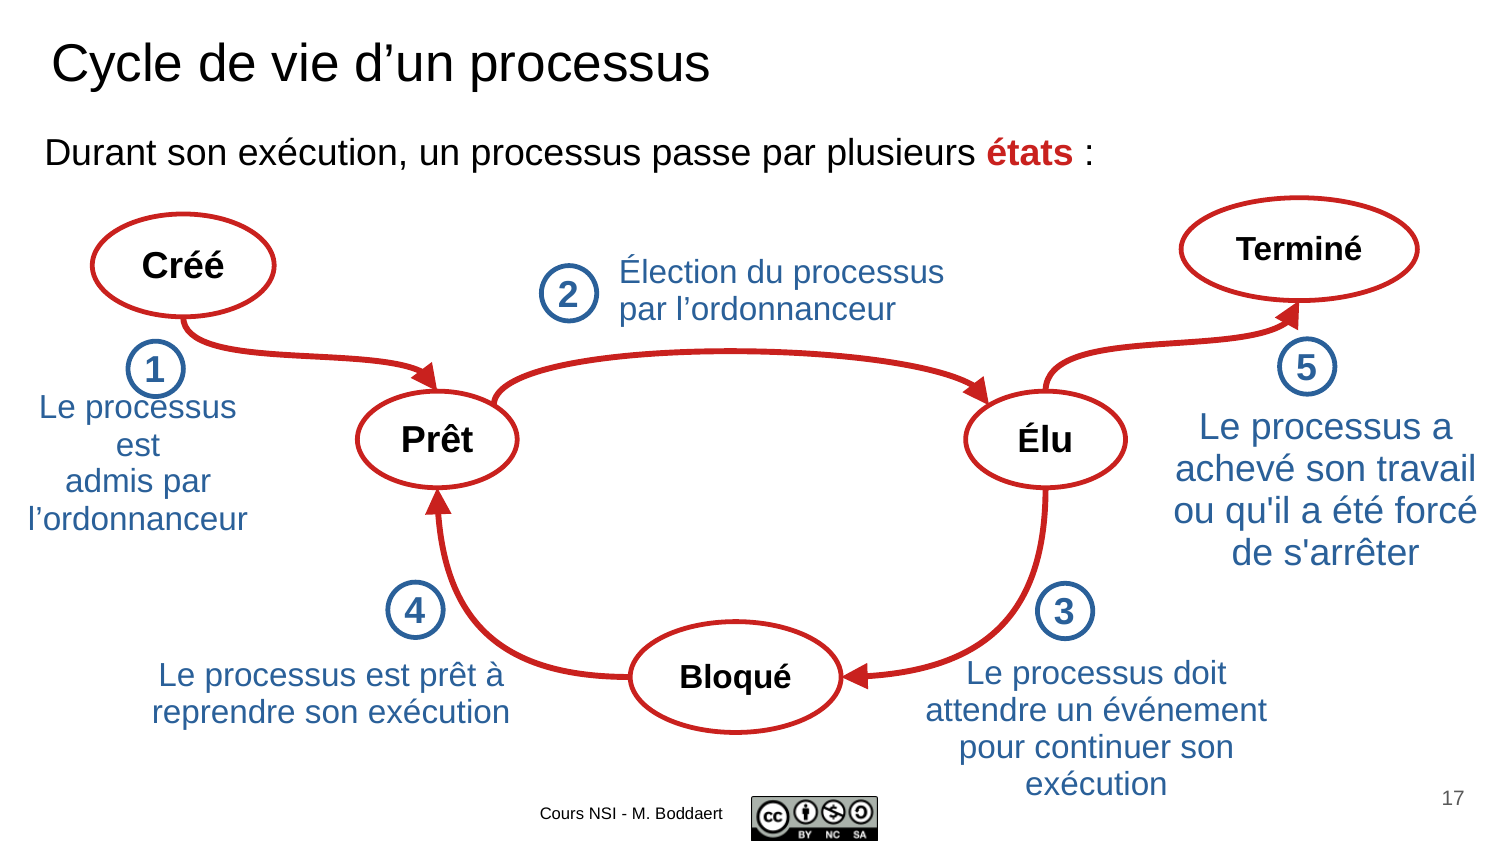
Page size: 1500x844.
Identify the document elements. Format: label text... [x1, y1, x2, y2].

text_box Le processus est prêt à reprendre son exécution [137, 636, 538, 751]
text_box Le processus a achevé son travail ou qu'il a été forcé de s'arrêter [1151, 373, 1500, 606]
text_box 3 [1039, 628, 1063, 642]
text_box Élu [965, 391, 1126, 488]
text_box 4 [389, 626, 399, 636]
text_box Créé [92, 213, 275, 317]
text_box Terminé [1181, 197, 1418, 301]
text_box Prêt [357, 391, 518, 488]
text_box 4 [432, 626, 442, 636]
text_box 5 [1282, 342, 1332, 373]
text_box 1 [129, 385, 182, 400]
picture [751, 796, 878, 841]
text_box 4 [430, 582, 442, 593]
title Cycle de vie d’un processus [51, 13, 1449, 108]
text_box 4 [391, 585, 440, 635]
text_box 2 [544, 269, 594, 318]
text_box 2 [543, 310, 595, 325]
slide_number <numéro> [1389, 764, 1480, 830]
text_box 3 [1067, 628, 1091, 642]
text_box 2 [543, 265, 556, 276]
text_box 1 [129, 341, 142, 353]
text_box Bloqué [630, 621, 842, 733]
text_box 2 [582, 265, 595, 276]
text_box 4 [389, 582, 402, 593]
text_box 1 [170, 341, 182, 352]
text_box 3 [1040, 586, 1090, 636]
text_box 3 [1039, 583, 1051, 594]
text_box 5 [1322, 339, 1333, 349]
text_box 3 [1079, 583, 1091, 594]
text_box 5 [1281, 339, 1293, 350]
text_box Élection du processus par l’ordonnanceur [604, 245, 1010, 339]
text_box Durant son exécution, un processus passe par plusieurs états : [29, 120, 1477, 237]
text_box Le processus est admis par l’ordonnanceur [13, 397, 290, 529]
text_box Le processus doit attendre un événement pour continuer son exécution [910, 624, 1312, 834]
text_box 1 [131, 344, 180, 394]
